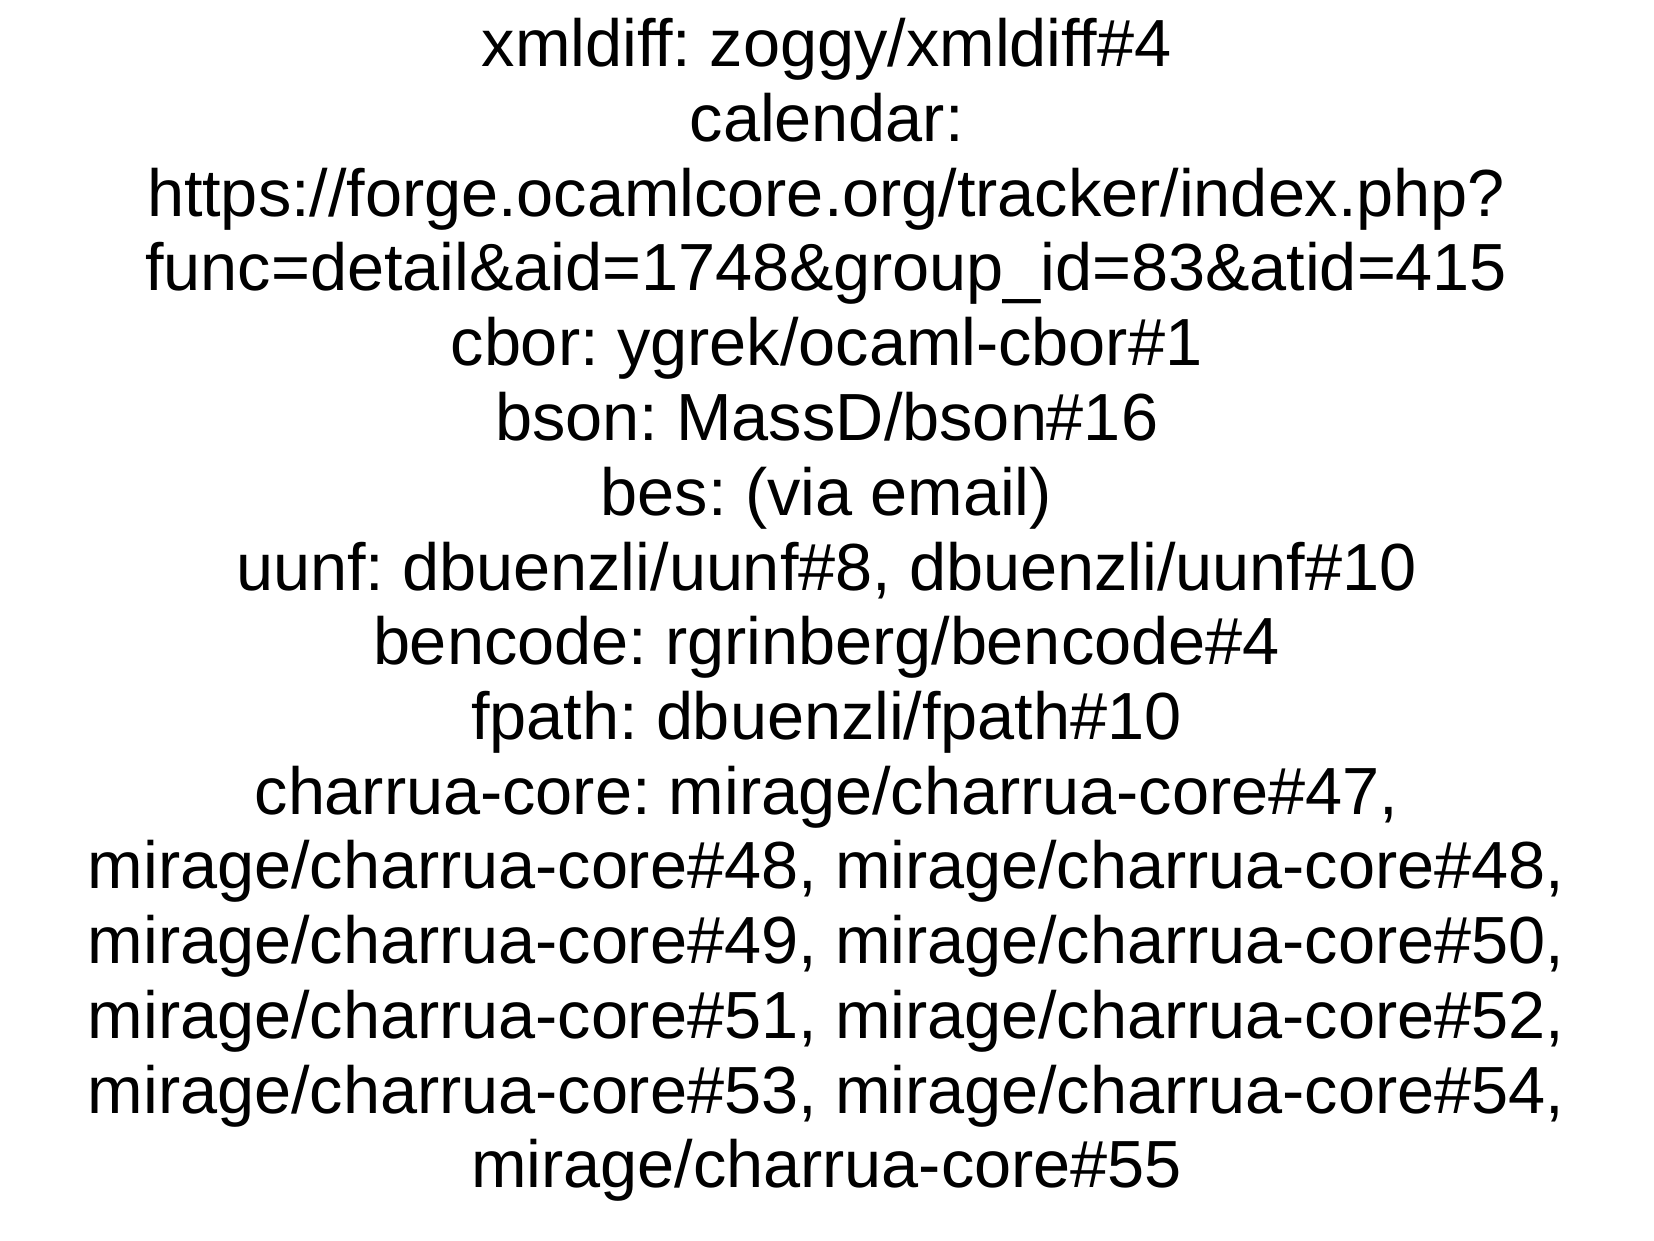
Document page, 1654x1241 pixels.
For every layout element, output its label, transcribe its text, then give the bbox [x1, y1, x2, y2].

subtitle xmldiff: zoggy/xmldiff#4 calendar: https://forge.ocamlcore.org/tracker/index.php?func=detail&aid=1748&group_id=83&atid=415 cbor: ygrek/ocaml-cbor#1 bson: MassD/bson#16 bes: (via email) uunf: dbuenzli/uunf#8, dbuenzli/uunf#10 bencode: rgrinberg/bencode#4 fpath: dbuenzli/fpath#10 charrua-core: mirage/charrua-core#47, mirage/charrua-core#48, mirage/charrua-core#48, mirage/charrua-core#49, mirage/charrua-core#50, mirage/charrua-core#51, mirage/charrua-core#52, mirage/charrua-core#53, mirage/charrua-core#54, mirage/charrua-core#55 [82, 0, 1571, 1203]
